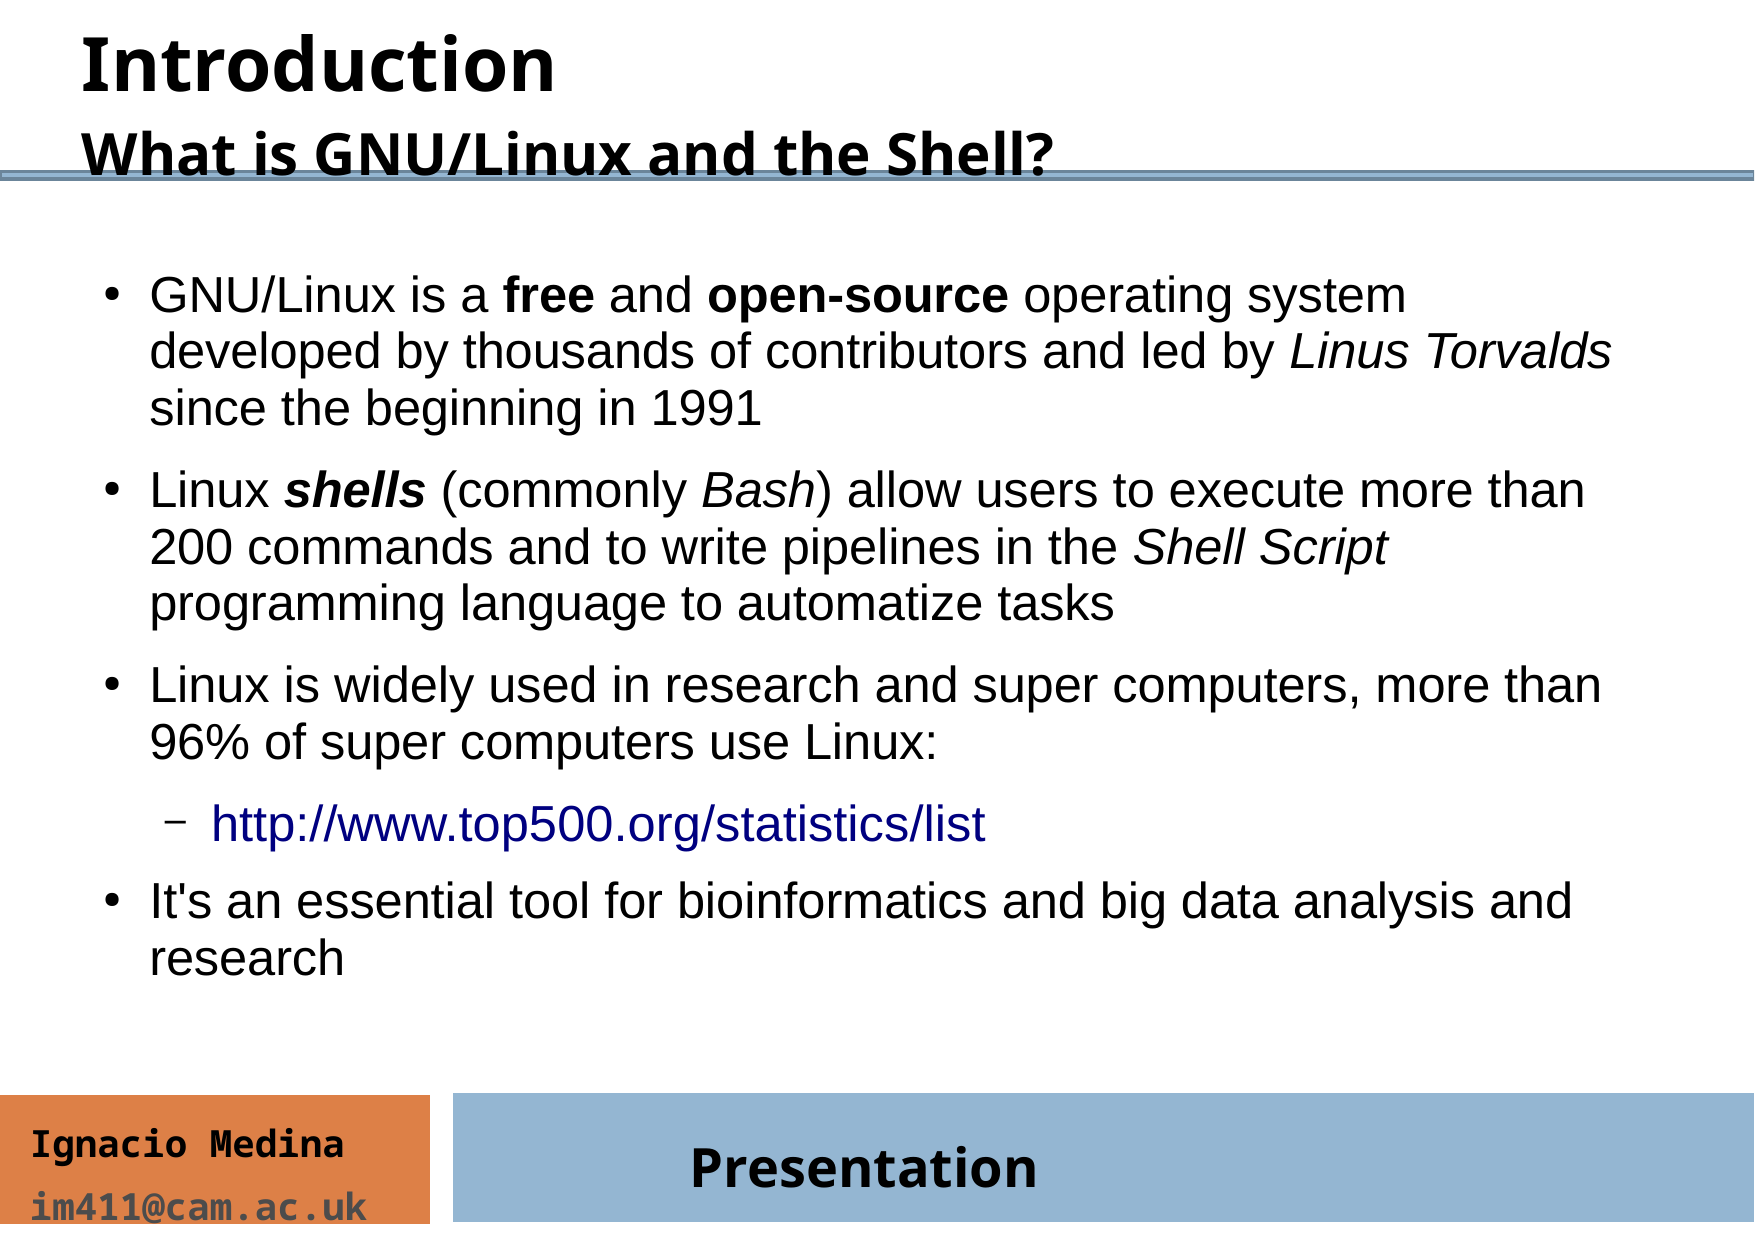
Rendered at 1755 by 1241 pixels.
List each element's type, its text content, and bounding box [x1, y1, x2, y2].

list GNU/Linux is a free and open-source operating system developed by thousands of contributors and led by Linus Torvalds since the beginning in 1991 Linux shells (commonly Bash) allow users to execute more than 200 commands and to write pipelines in the Shell Script programming language to automatize tasks Linux is widely used in research and super computers, more than 96% of super computers use Linux: http://www.top500.org/statistics/list It's an essential tool for bioinformatics and big data analysis and research [87, 266, 1632, 986]
text_box [0, 171, 1754, 179]
text_box Ignacio Medina im411@cam.ac.uk [15, 1110, 436, 1213]
text_box Introduction What is GNU/Linux and the Shell? [67, 3, 1688, 173]
text_box Presentation [675, 1122, 1726, 1200]
